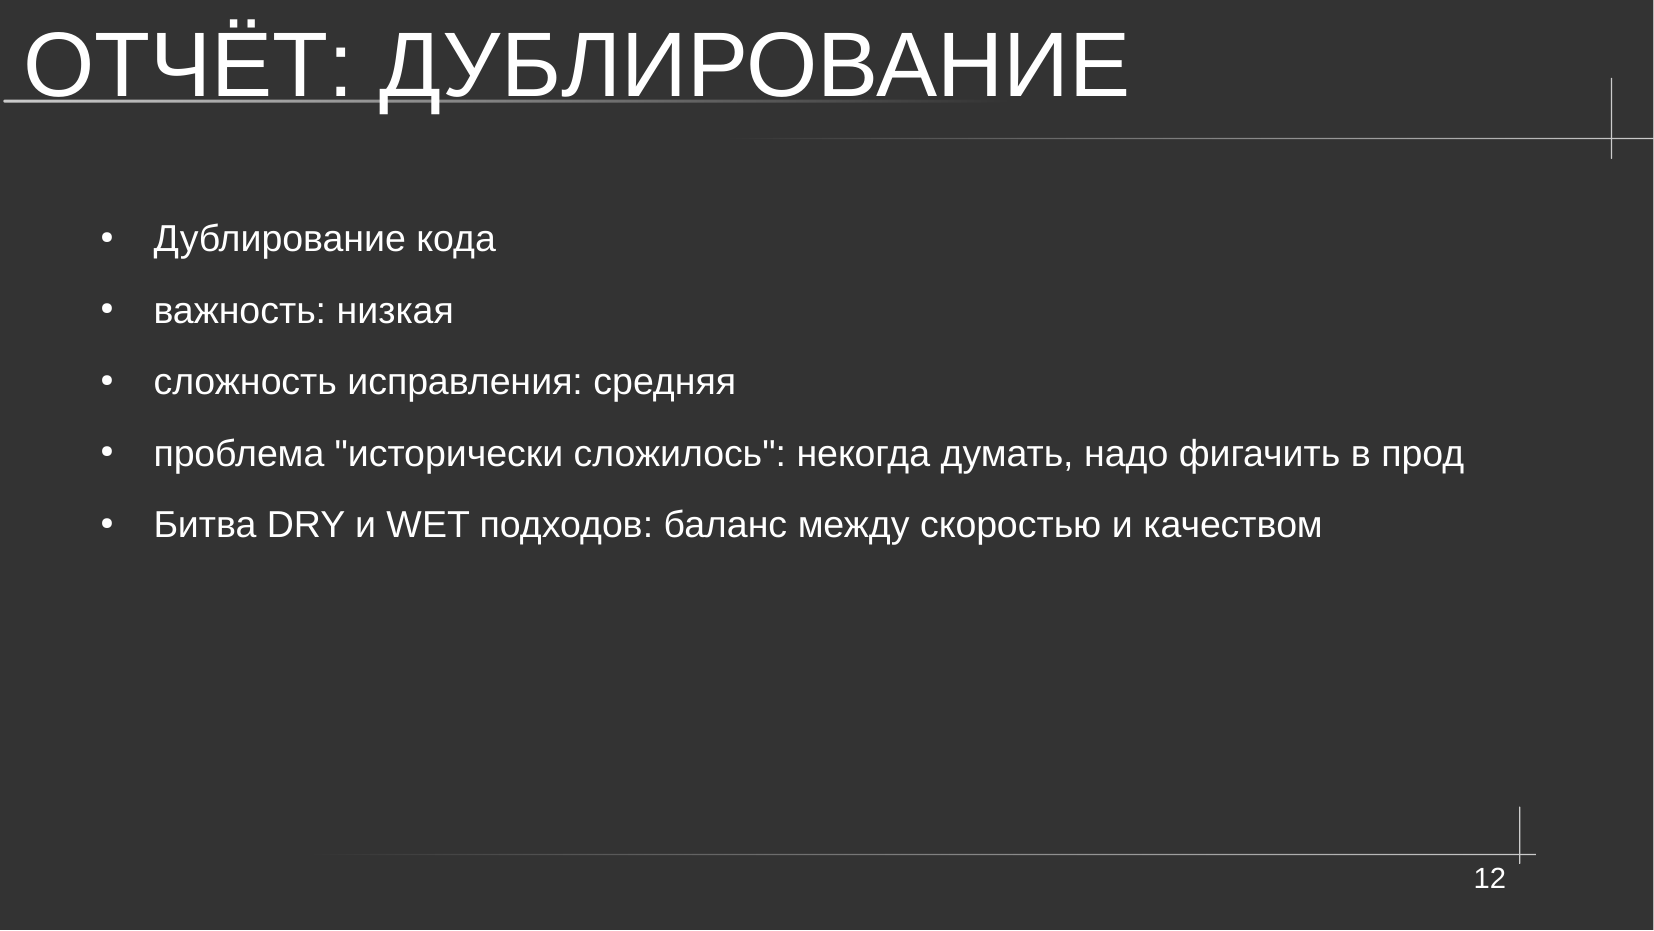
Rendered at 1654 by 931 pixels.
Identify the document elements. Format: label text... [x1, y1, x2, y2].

list Дублирование кода важность: низкая сложность исправления: средняя проблема "исторически сложилось": некогда думать, надо фигачить в прод Битва DRY и WET подходов: баланс между скоростью и качеством [82, 217, 1571, 758]
title ОТЧЁТ: ДУБЛИРОВАНИЕ [23, 11, 1589, 119]
